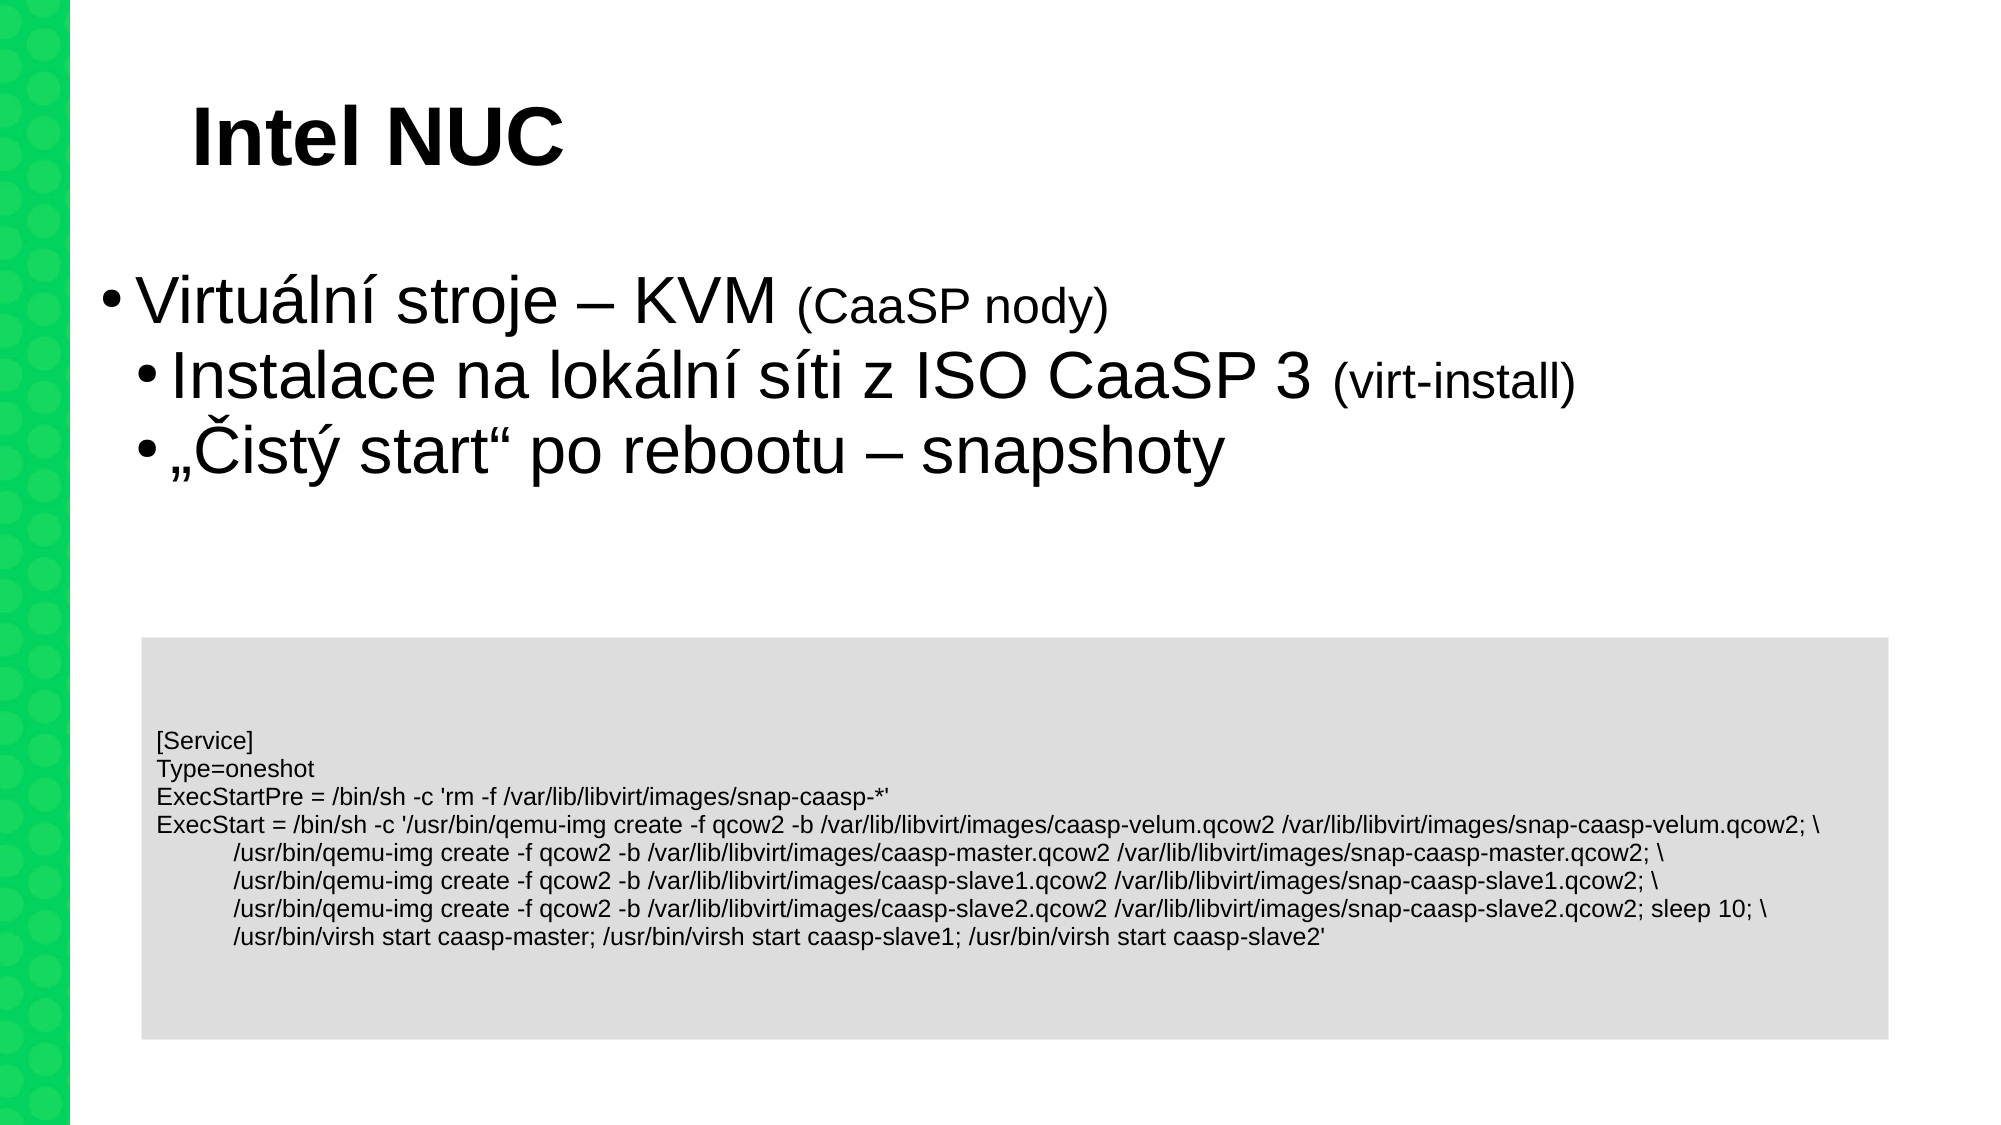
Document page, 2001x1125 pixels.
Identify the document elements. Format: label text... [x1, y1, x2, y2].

text_box [Service] Type=oneshot ExecStartPre = /bin/sh -c 'rm -f /var/lib/libvirt/images/snap-caasp-*' ExecStart = /bin/sh -c '/usr/bin/qemu-img create -f qcow2 -b /var/lib/libvirt/images/caasp-velum.qcow2 /var/lib/libvirt/images/snap-caasp-velum.qcow2; \ /usr/bin/qemu-img create -f qcow2 -b /var/lib/libvirt/images/caasp-master.qcow2 /var/lib/libvirt/images/snap-caasp-master.qcow2; \ /usr/bin/qemu-img create -f qcow2 -b /var/lib/libvirt/images/caasp-slave1.qcow2 /var/lib/libvirt/images/snap-caasp-slave1.qcow2; \ /usr/bin/qemu-img create -f qcow2 -b /var/lib/libvirt/images/caasp-slave2.qcow2 /var/lib/libvirt/images/snap-caasp-slave2.qcow2; sleep 10; \ /usr/bin/virsh start caasp-master; /usr/bin/virsh start caasp-slave1; /usr/bin/virsh start caasp-slave2' [141, 637, 1889, 1040]
subtitle Virtuální stroje – KVM (CaaSP nody) Instalace na lokální síti z ISO CaaSP 3 (virt-install) „Čistý start“ po rebootu – snapshoty [99, 263, 1900, 916]
picture [0, 0, 81, 1125]
title Intel NUC [191, 90, 1863, 184]
